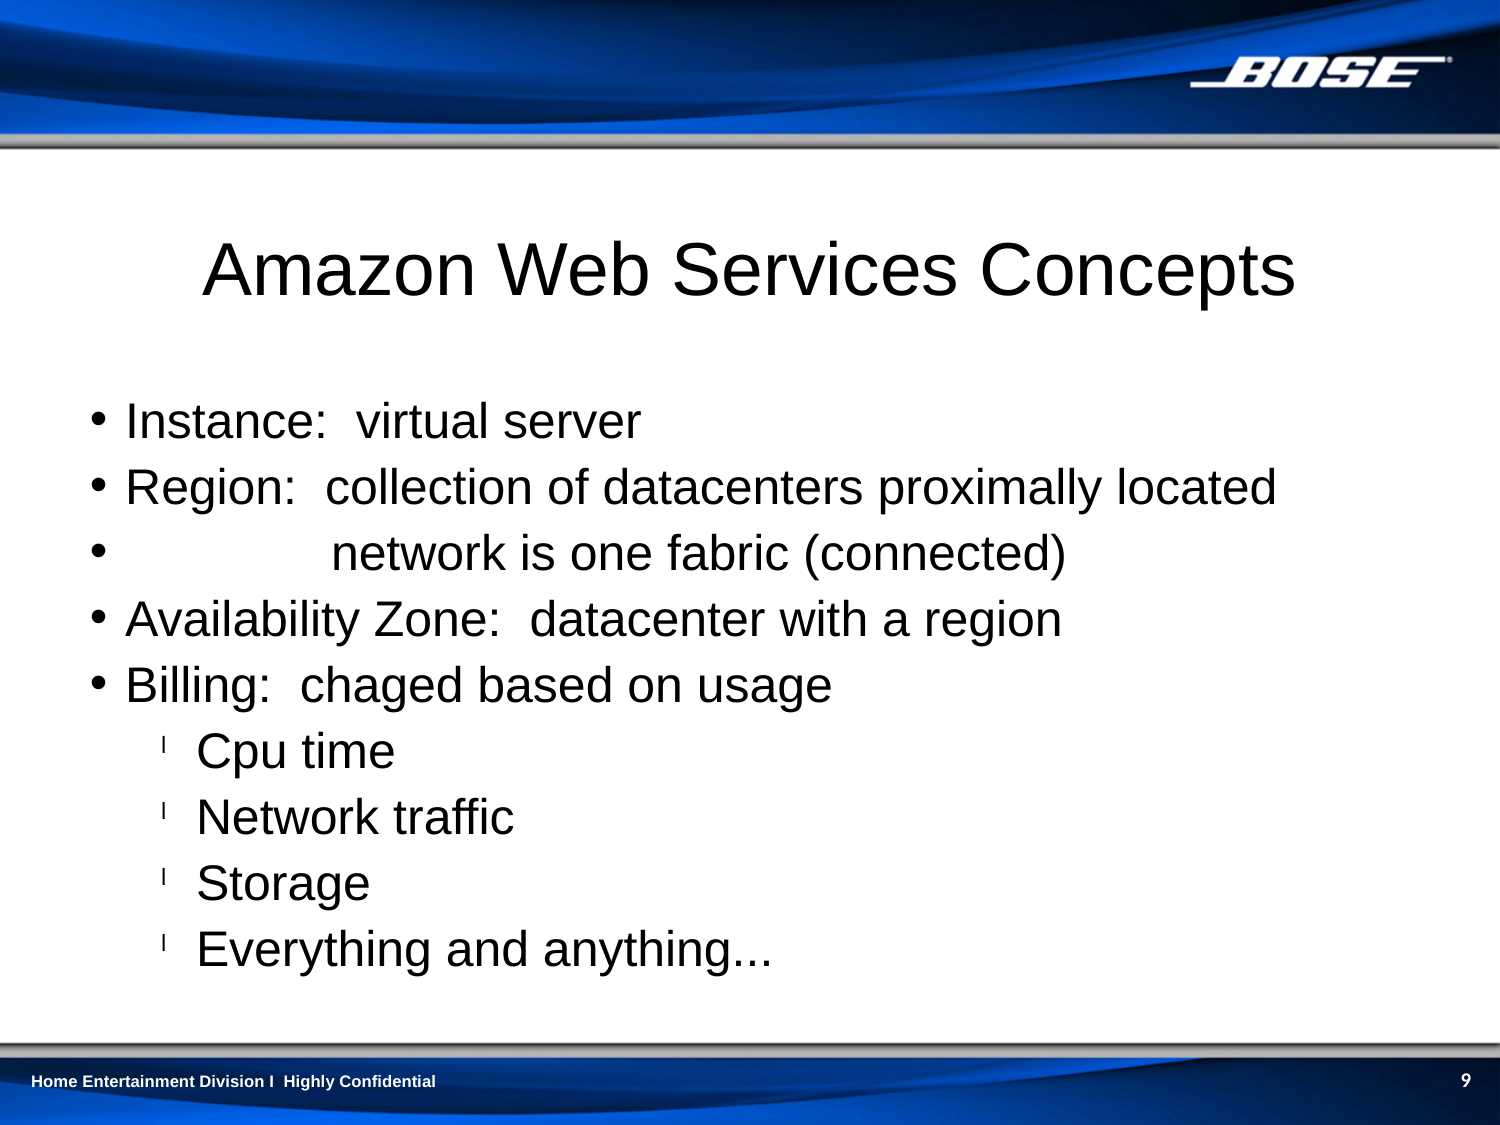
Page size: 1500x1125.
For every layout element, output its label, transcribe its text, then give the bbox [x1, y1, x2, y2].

picture [0, 0, 1500, 1125]
text_box Instance: virtual server Region: collection of datacenters proximally located network is one fabric (connected) Availability Zone: datacenter with a region Billing: chaged based on usage Cpu time Network traffic Storage Everything and anything... [74, 375, 1425, 1003]
text_box Amazon Web Services Concepts [74, 185, 1425, 345]
